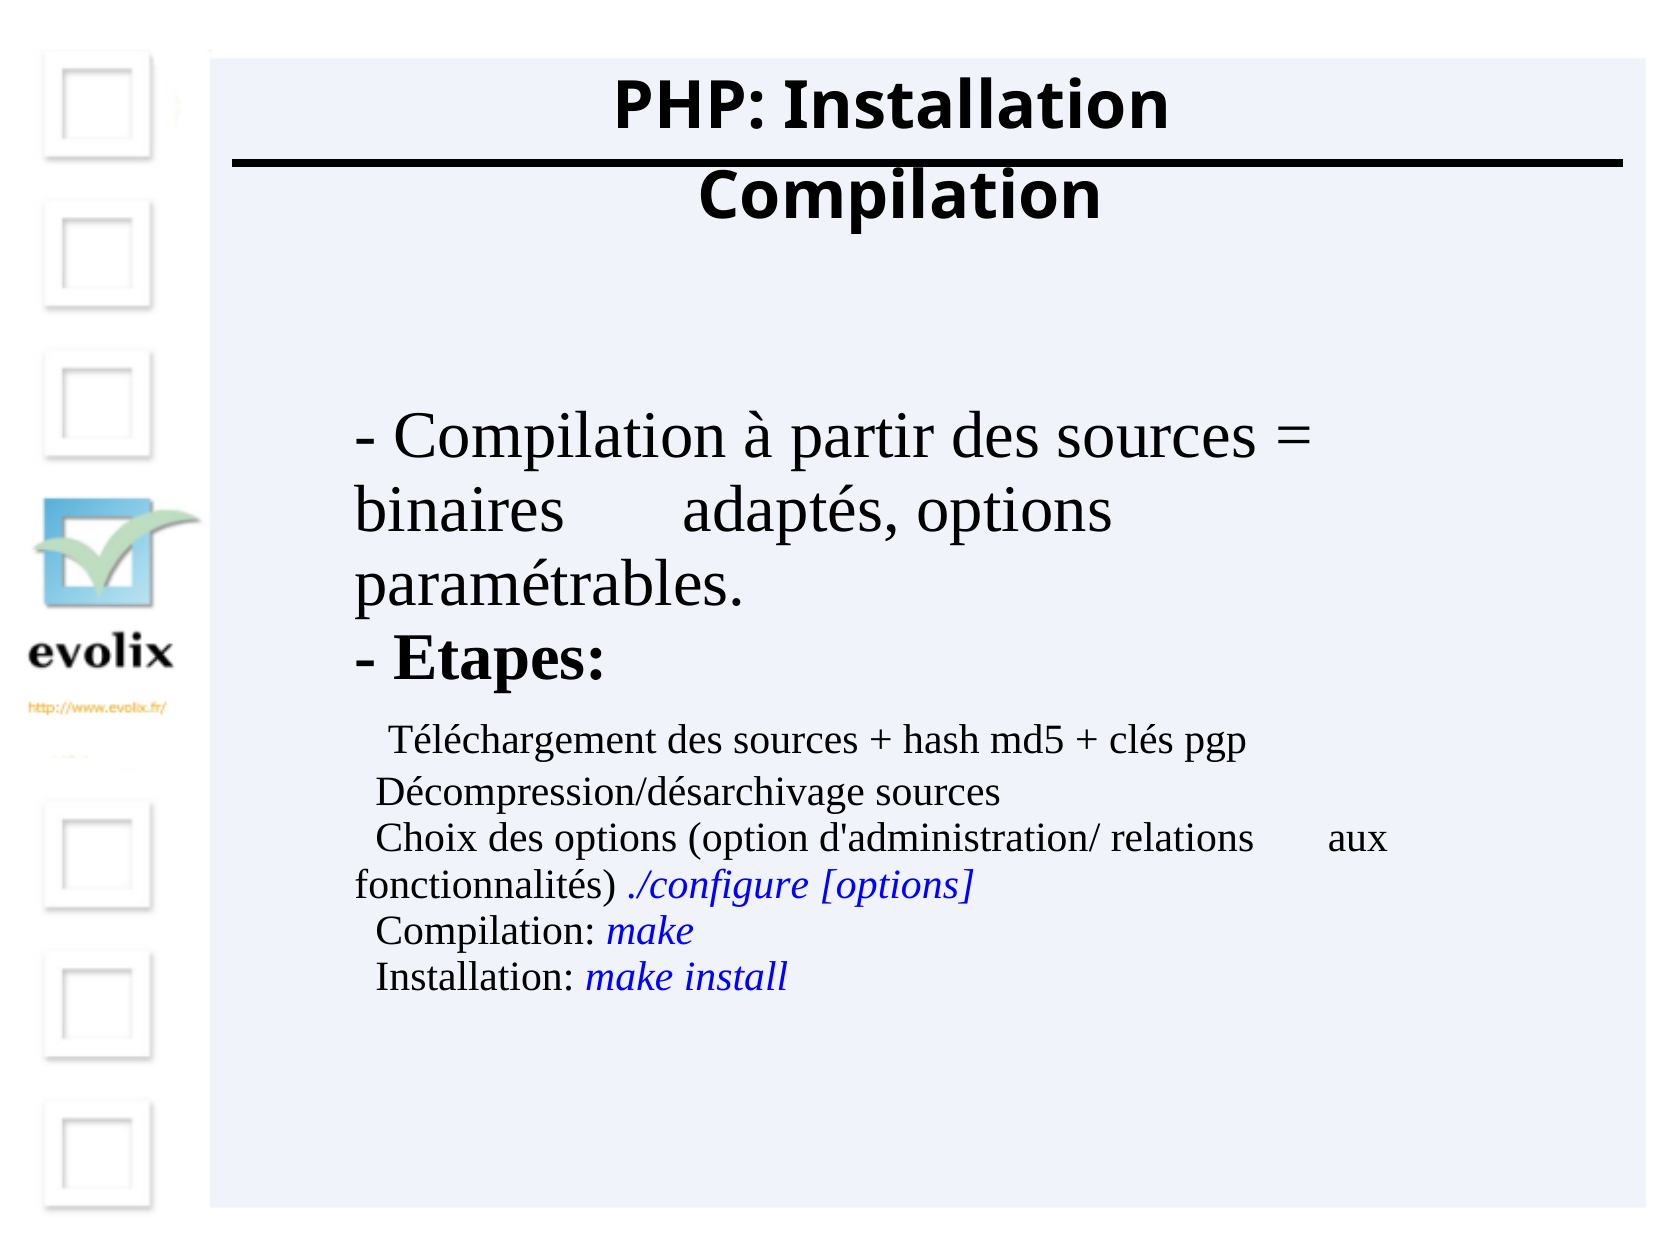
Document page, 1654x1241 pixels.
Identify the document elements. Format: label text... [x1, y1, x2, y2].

title PHP: Installation Compilation [413, 41, 1388, 254]
text_box - Compilation à partir des sources = binaires adaptés, options paramétrables. - Etapes: Téléchargement des sources + hash md5 + clés pgp Décompression/désarchivage sources Choix des options (option d'administration/ relations aux fonctionnalités) ./configure [options] Compilation: make Installation: make install [354, 314, 1447, 1241]
picture [0, 49, 1654, 1218]
